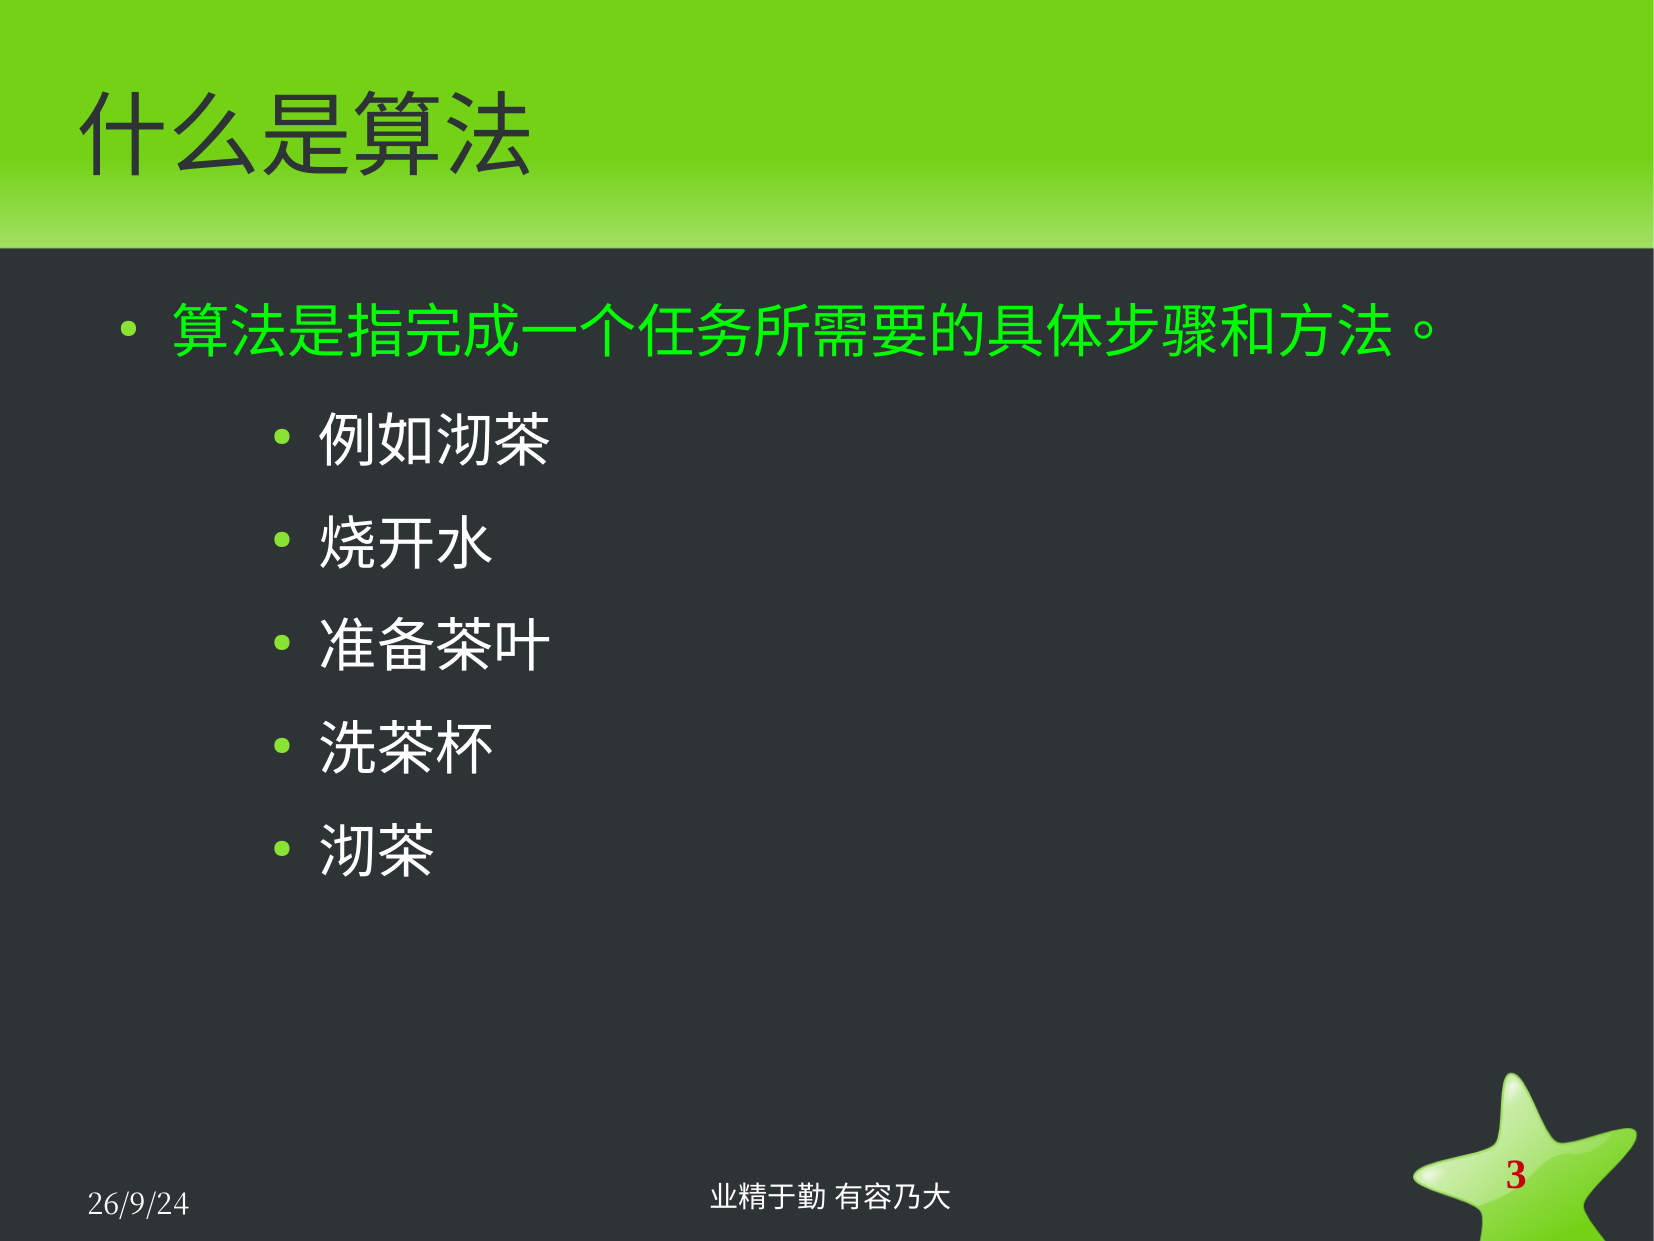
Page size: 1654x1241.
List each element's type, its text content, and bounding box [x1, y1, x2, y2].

list 算法是指完成一个任务所需要的具体步骤和方法。 例如沏茶 烧开水 准备茶叶 洗茶杯 沏茶 [82, 290, 1571, 1109]
picture [0, 0, 1654, 1241]
title 什么是算法 [76, 29, 1565, 237]
